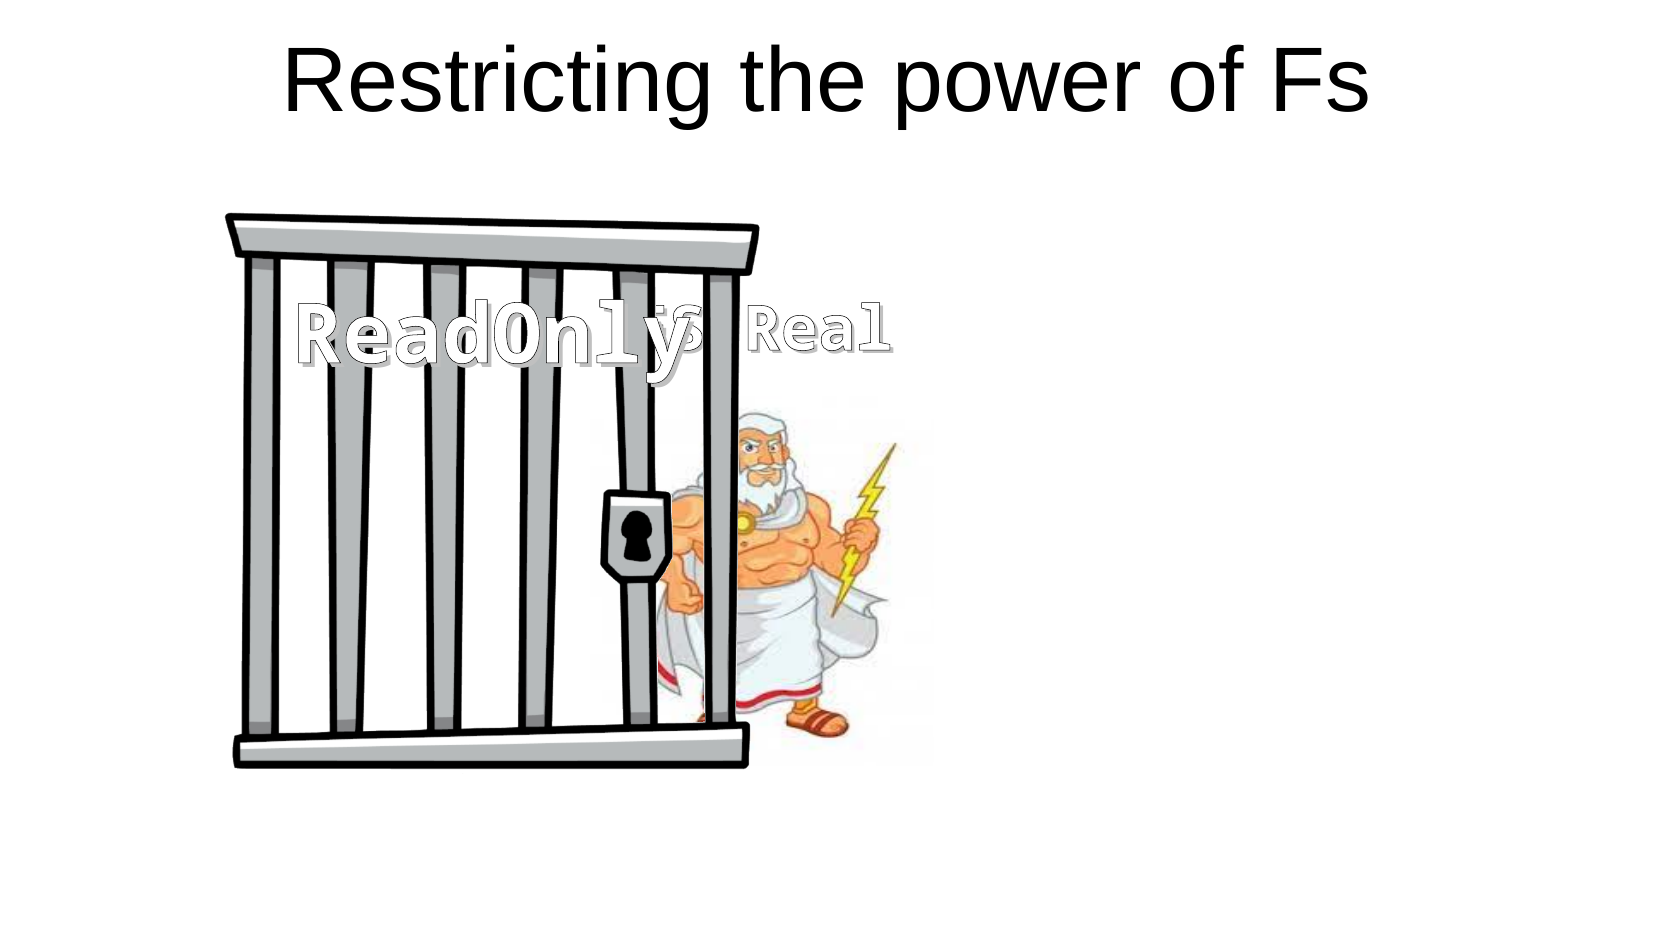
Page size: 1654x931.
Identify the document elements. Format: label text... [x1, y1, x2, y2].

picture [224, 212, 934, 774]
title Restricting the power of Fs [82, 0, 1571, 182]
